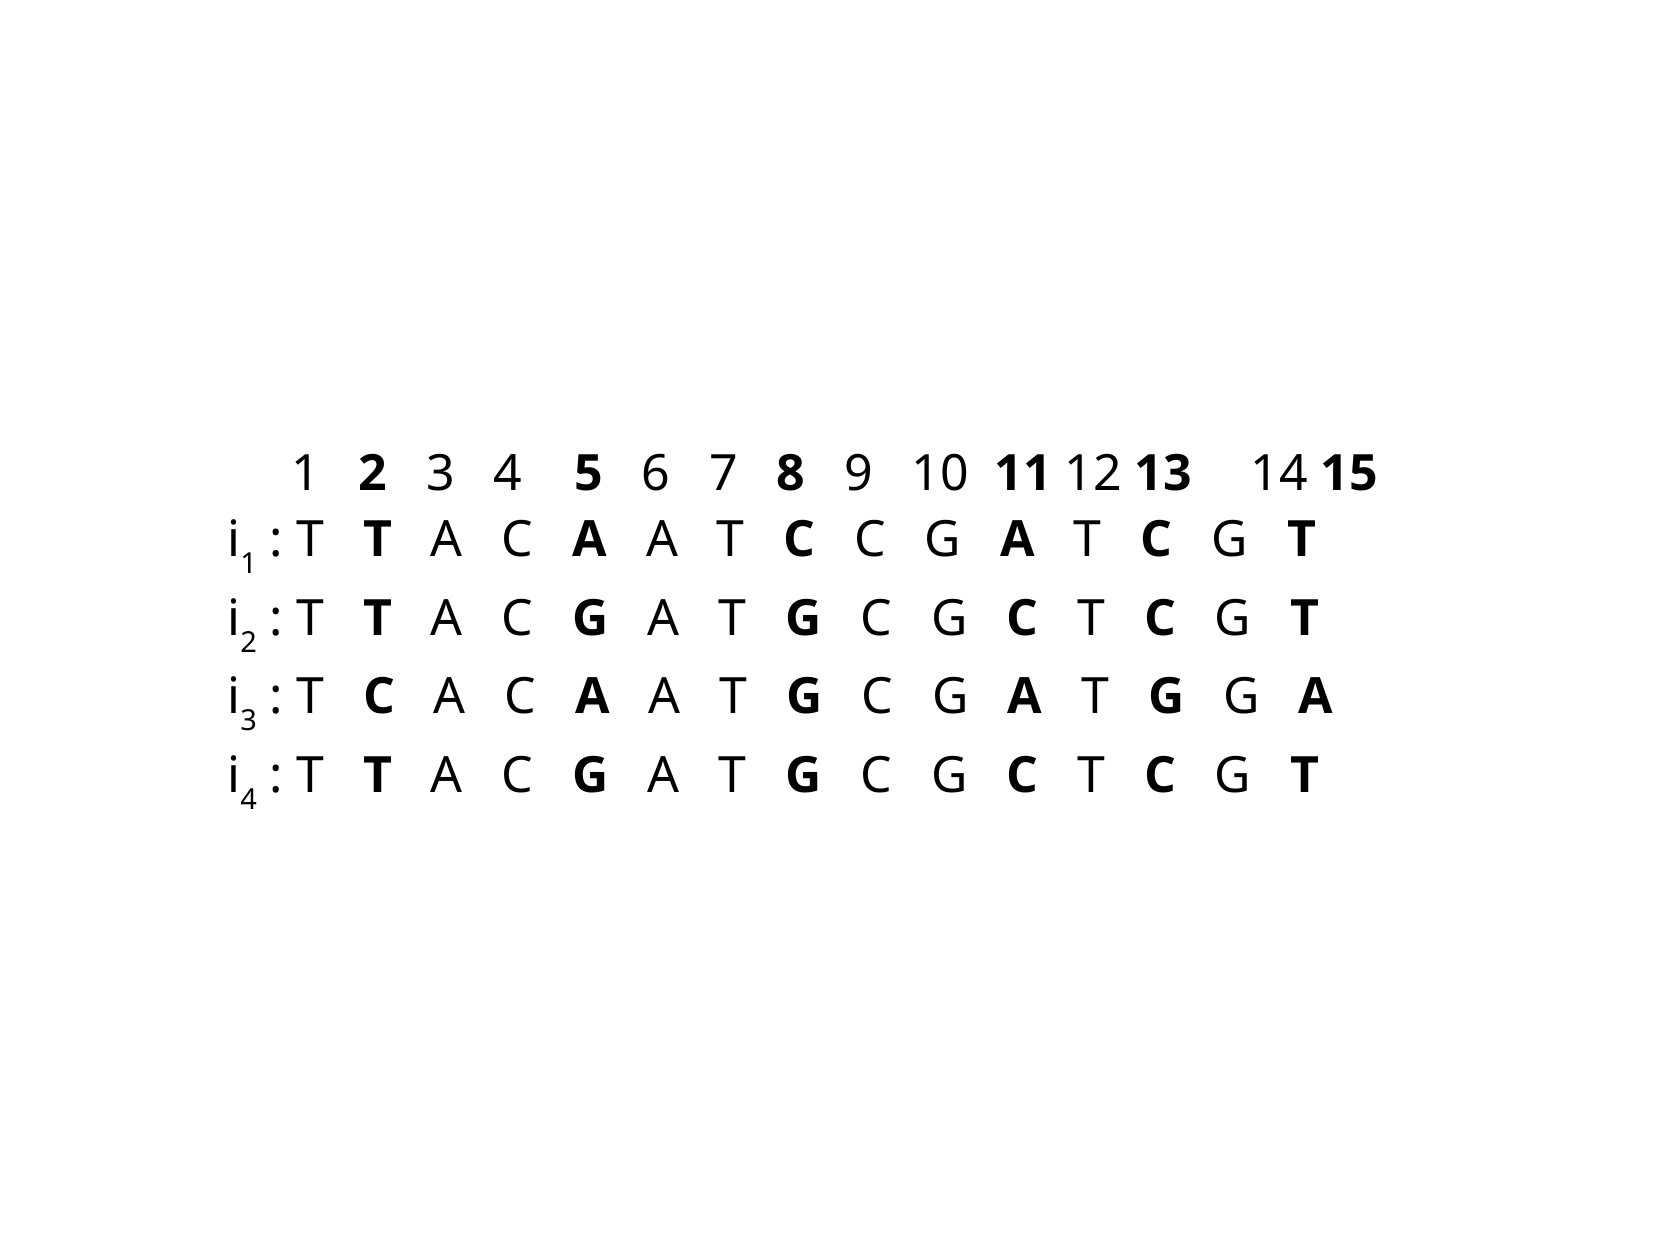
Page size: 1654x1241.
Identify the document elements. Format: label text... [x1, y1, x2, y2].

text_box i1 : T T A C A A T C C G A T C G T i2 : T T A C G A T G C G C T C G T i3 : T C A C A A T G C G A T G G A i4 : T T A C G A T G C G C T C G T [212, 496, 1465, 867]
text_box 1 2 3 4 5 6 7 8 9 10 11 12 13 14 15 [276, 429, 1436, 507]
